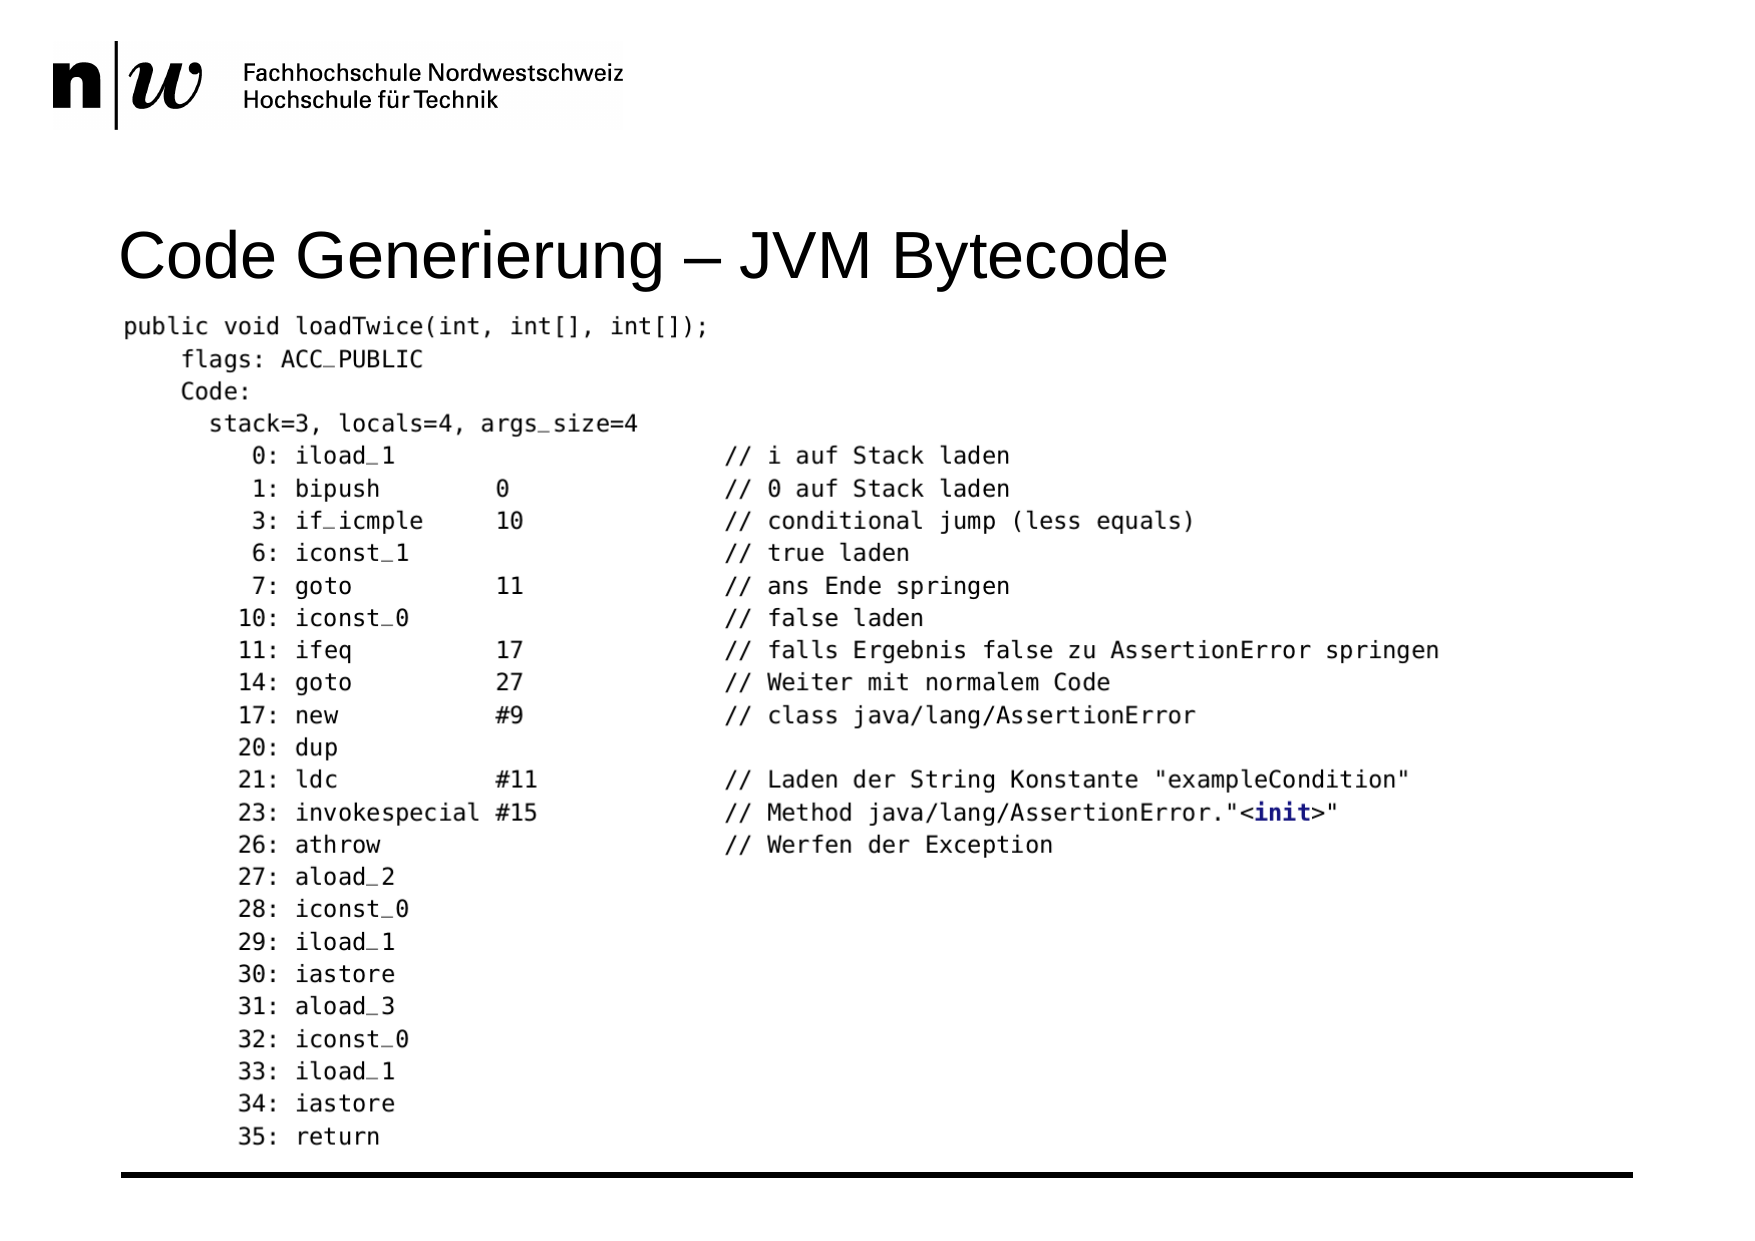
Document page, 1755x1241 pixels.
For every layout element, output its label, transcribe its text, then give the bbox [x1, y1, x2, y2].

picture [118, 307, 1453, 1150]
picture [53, 41, 623, 130]
text_box Code Generierung – JVM Bytecode [118, 212, 1606, 296]
